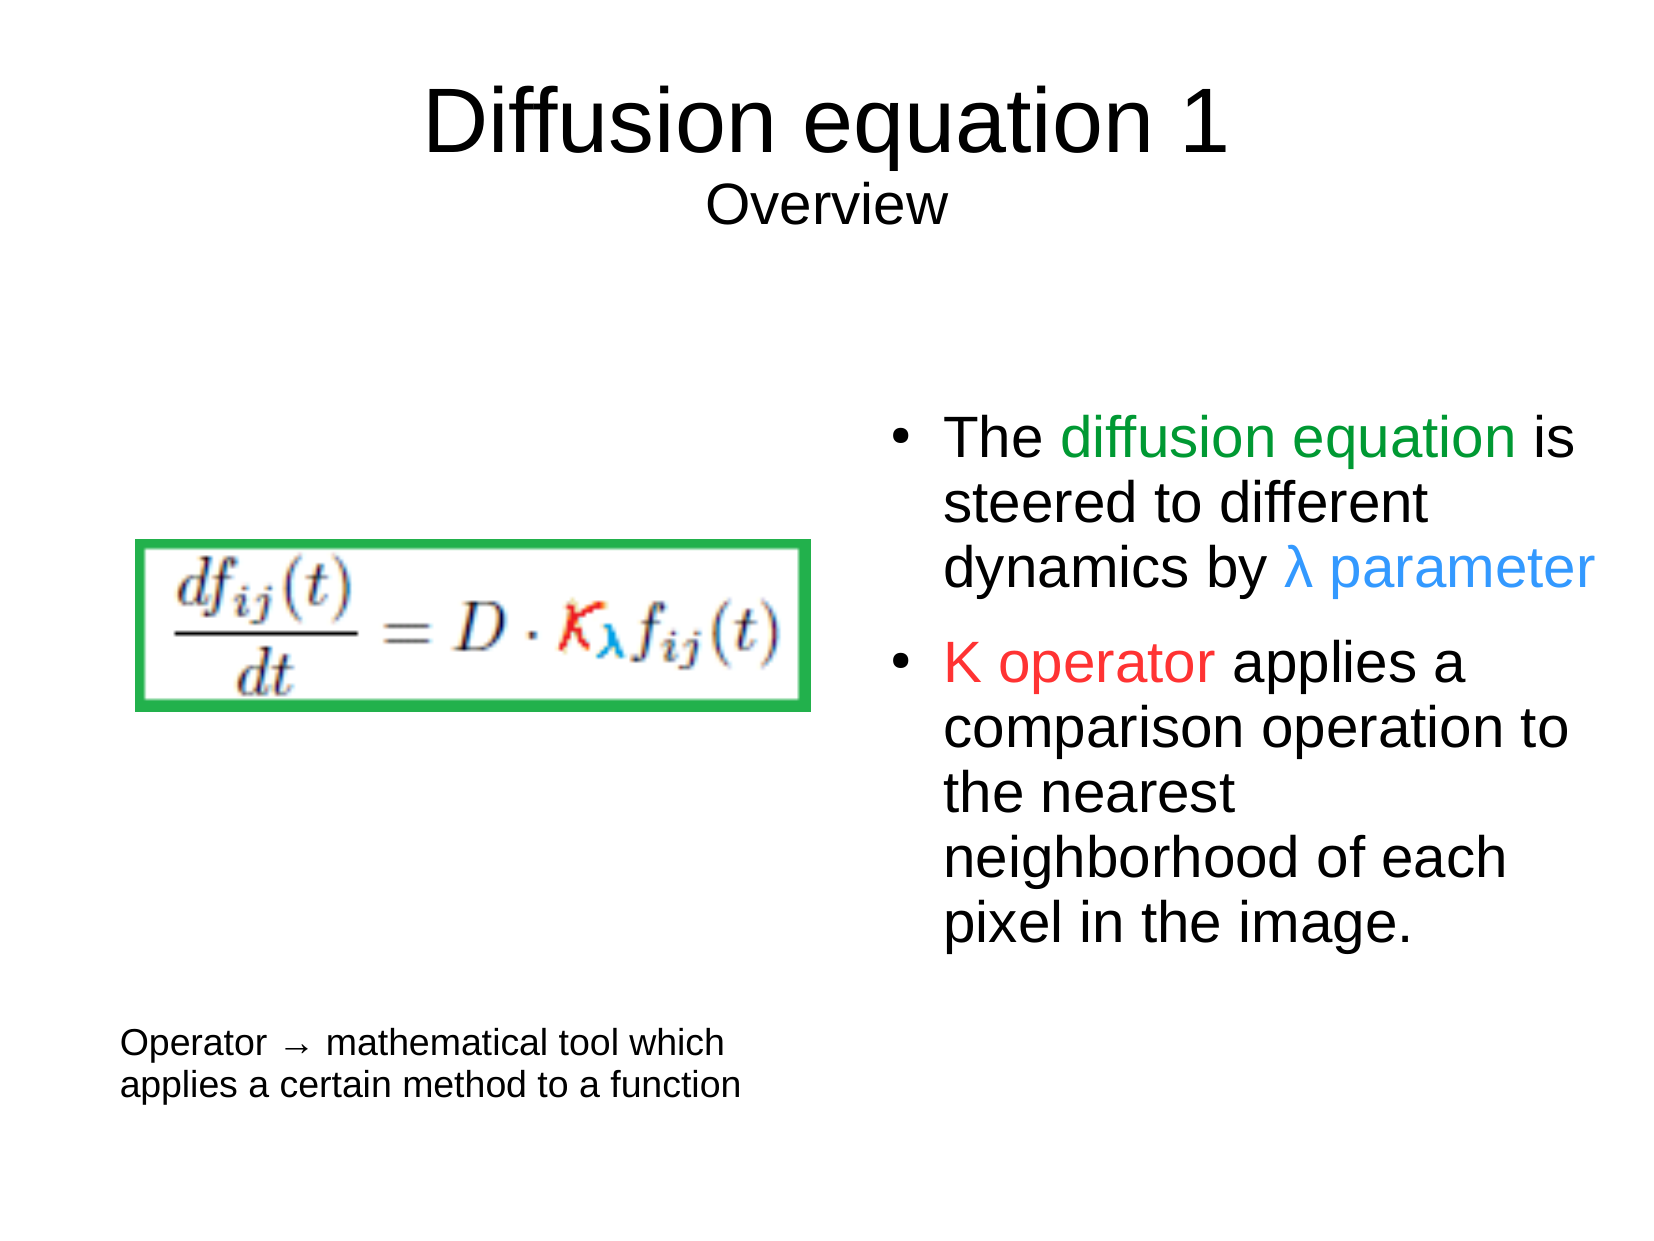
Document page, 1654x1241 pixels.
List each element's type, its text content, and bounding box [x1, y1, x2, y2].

picture [135, 539, 811, 712]
list The diffusion equation is steered to different dynamics by λ parameter K operator applies a comparison operation to the nearest neighborhood of each pixel in the image. [872, 405, 1606, 1241]
title Diffusion equation 1 Overview [82, 49, 1571, 257]
text_box Operator → mathematical tool which applies a certain method to a function [105, 1014, 811, 1156]
